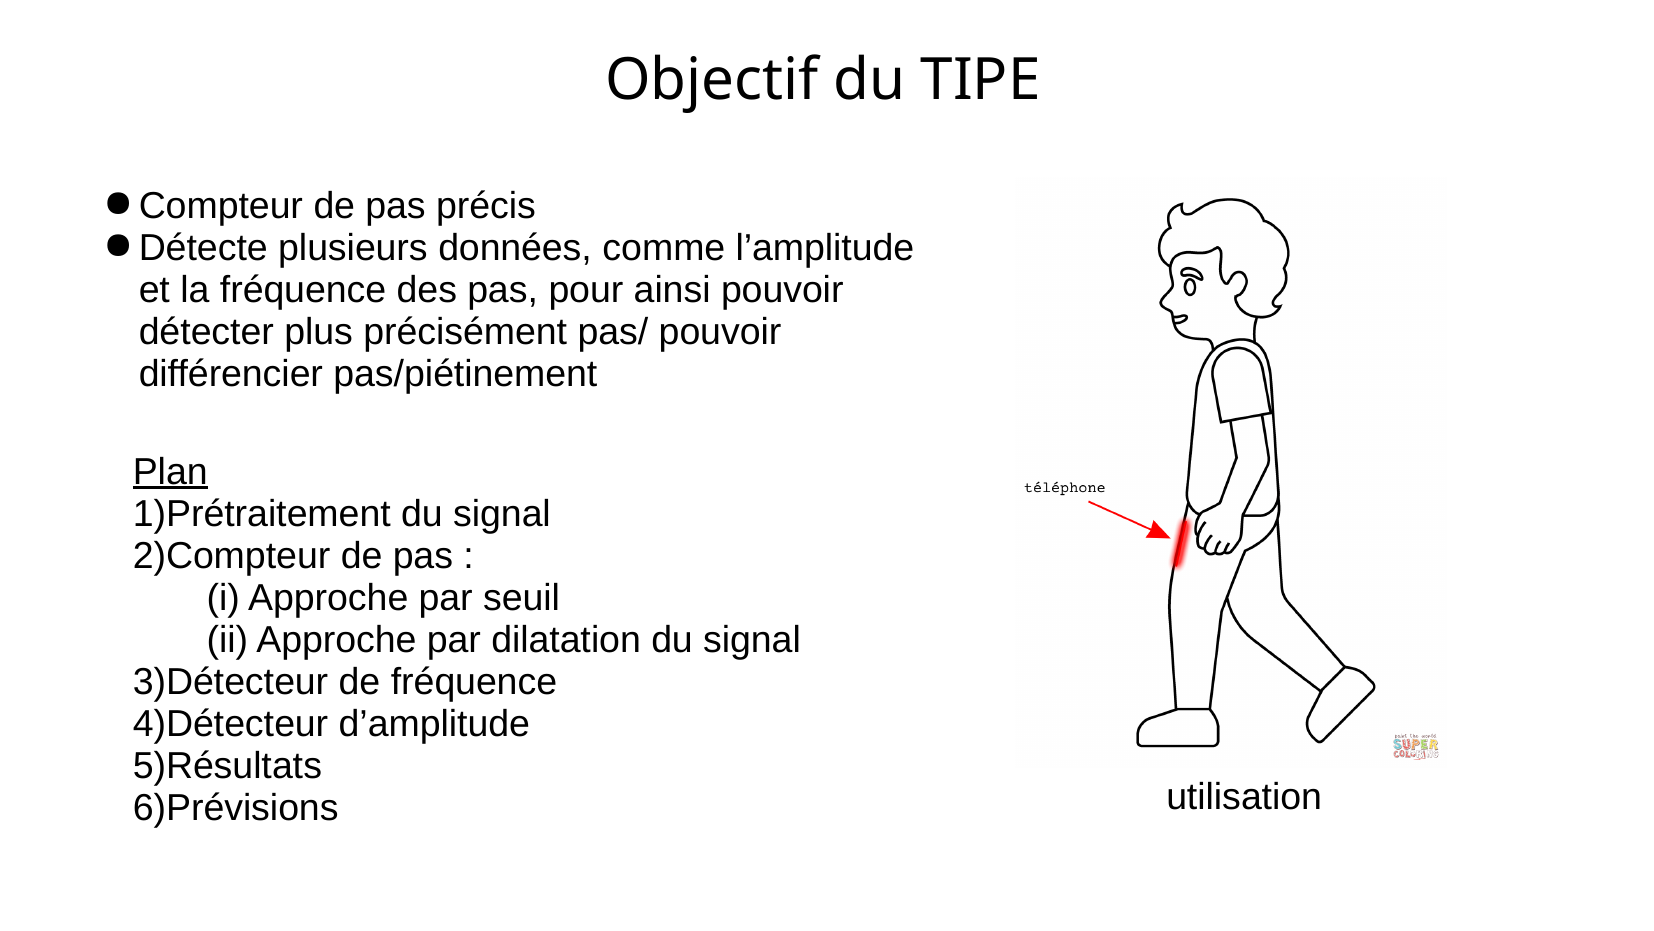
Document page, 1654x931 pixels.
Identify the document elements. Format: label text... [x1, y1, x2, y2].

text_box Plan 1)Prétraitement du signal 2)Compteur de pas : (i) Approche par seuil (ii) Approche par dilatation du signal 3)Détecteur de fréquence 4)Détecteur d’amplitude 5)Résultats 6)Prévisions [118, 442, 857, 920]
text_box Compteur de pas précis Détecte plusieurs données, comme l’amplitude et la fréquence des pas, pour ainsi pouvoir détecter plus précisément pas/ pouvoir différencier pas/piétinement [88, 177, 945, 414]
text_box Objectif du TIPE [590, 29, 1063, 103]
picture [1015, 177, 1447, 768]
text_box utilisation [1151, 767, 1359, 827]
